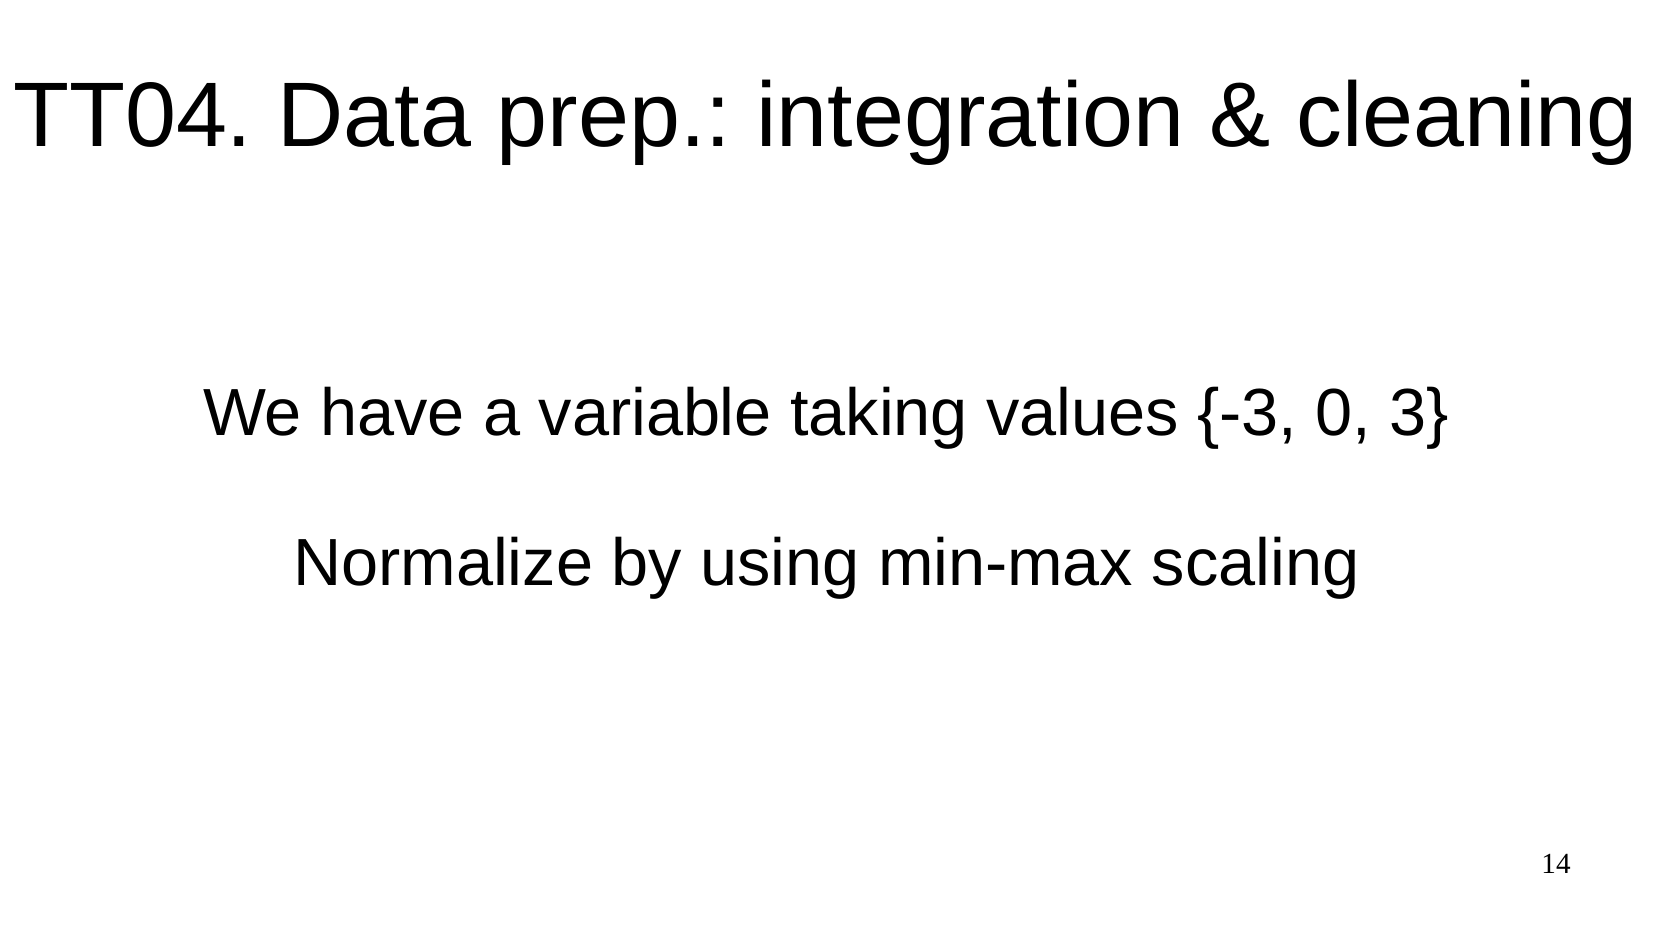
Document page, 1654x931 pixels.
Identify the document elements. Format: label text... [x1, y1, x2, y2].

subtitle We have a variable taking values {-3, 0, 3} Normalize by using min-max scaling [82, 218, 1571, 758]
title TT04. Data prep.: integration & cleaning [0, 12, 1654, 218]
